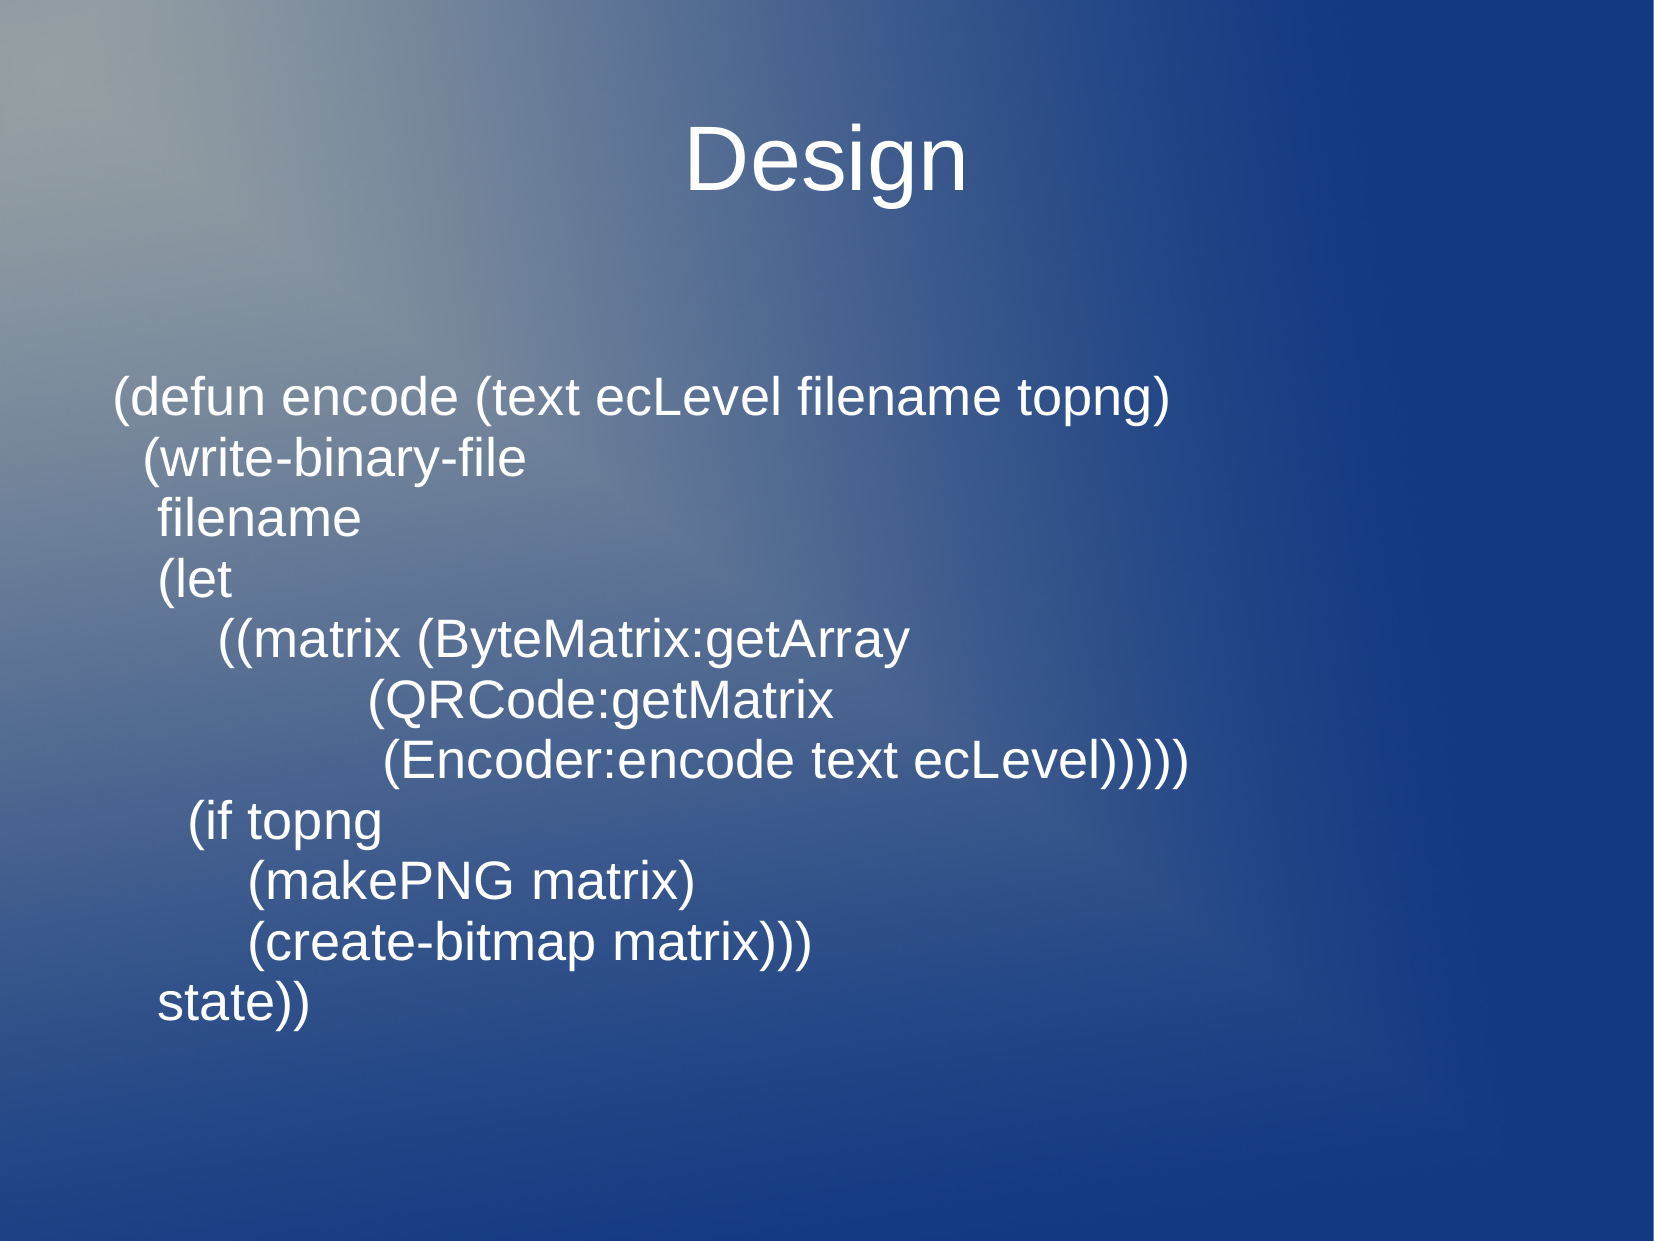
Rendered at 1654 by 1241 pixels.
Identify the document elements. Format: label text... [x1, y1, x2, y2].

title Design [82, 62, 1571, 256]
picture [0, 0, 1654, 1241]
subtitle (defun encode (text ecLevel filename topng) (write-binary-file filename (let ((matrix (ByteMatrix:getArray (QRCode:getMatrix (Encoder:encode text ecLevel))))) (if topng (makePNG matrix) (create-bitmap matrix))) state)) [82, 297, 1571, 1102]
